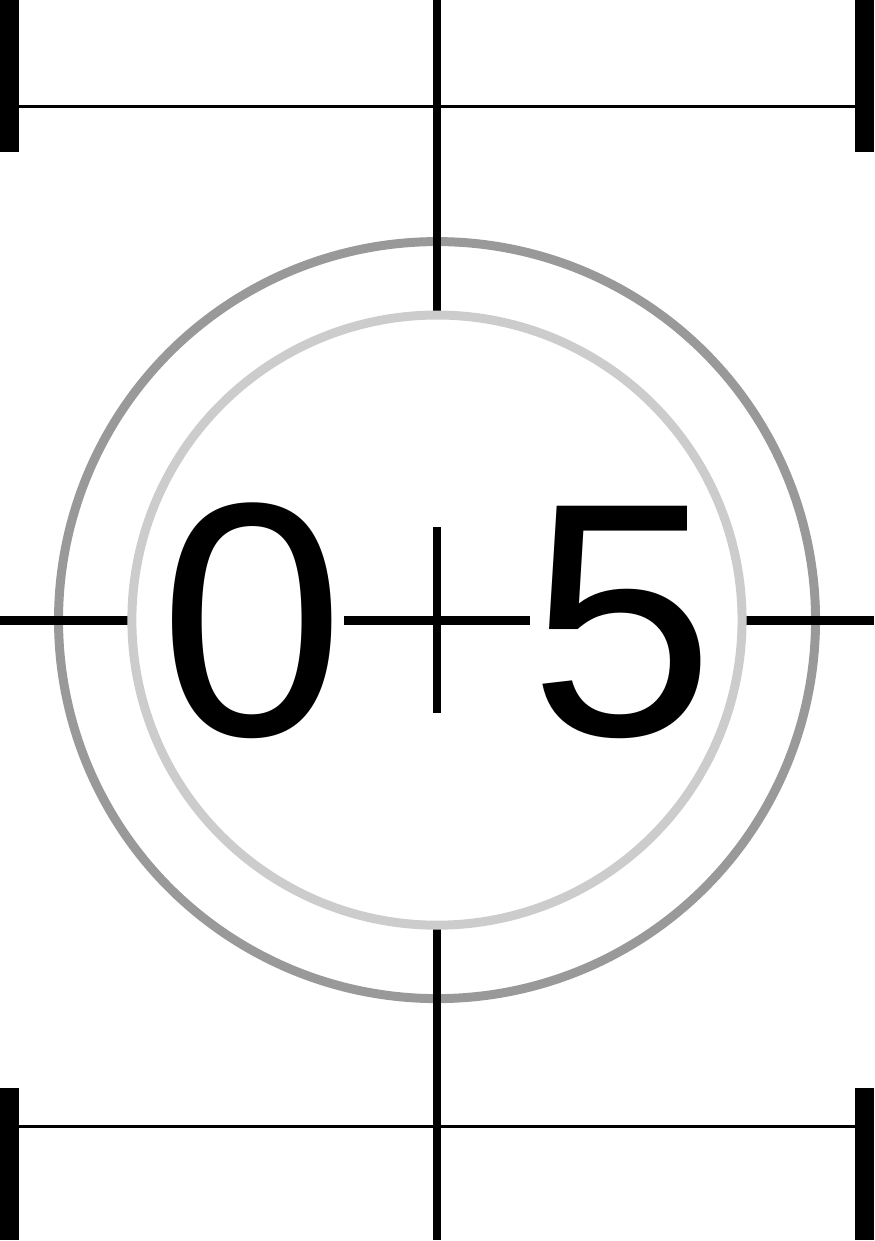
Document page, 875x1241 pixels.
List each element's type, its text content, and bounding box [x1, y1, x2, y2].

text_box [112, 241, 762, 426]
text_box 0 5 [58, 426, 816, 814]
text_box [111, 814, 763, 999]
